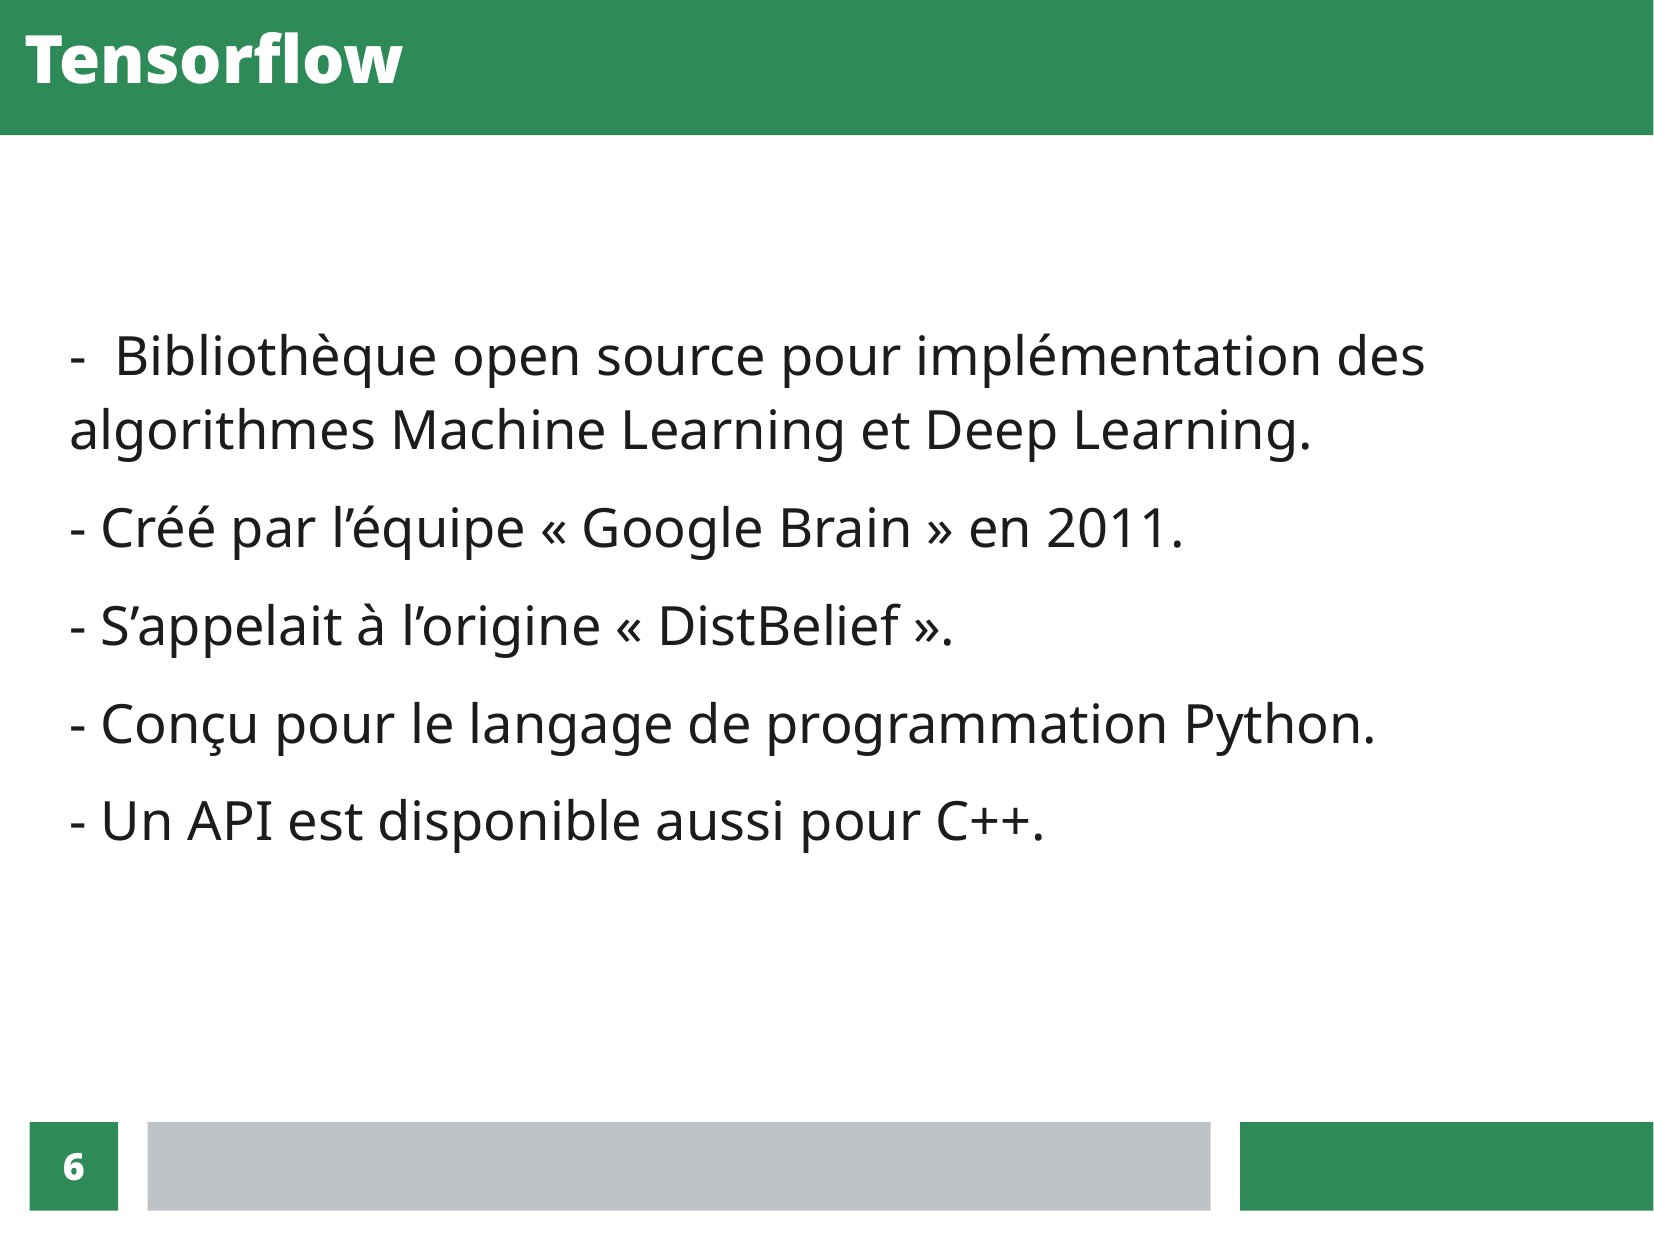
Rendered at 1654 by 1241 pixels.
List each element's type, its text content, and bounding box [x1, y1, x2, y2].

title Tensorflow [24, 0, 1561, 103]
list - Bibliothèque open source pour implémentation des algorithmes Machine Learning et Deep Learning. - Créé par l’équipe « Google Brain » en 2011. - S’appelait à l’origine « DistBelief ». - Conçu pour le langage de programmation Python. - Un API est disponible aussi pour C++. [69, 252, 1576, 1021]
